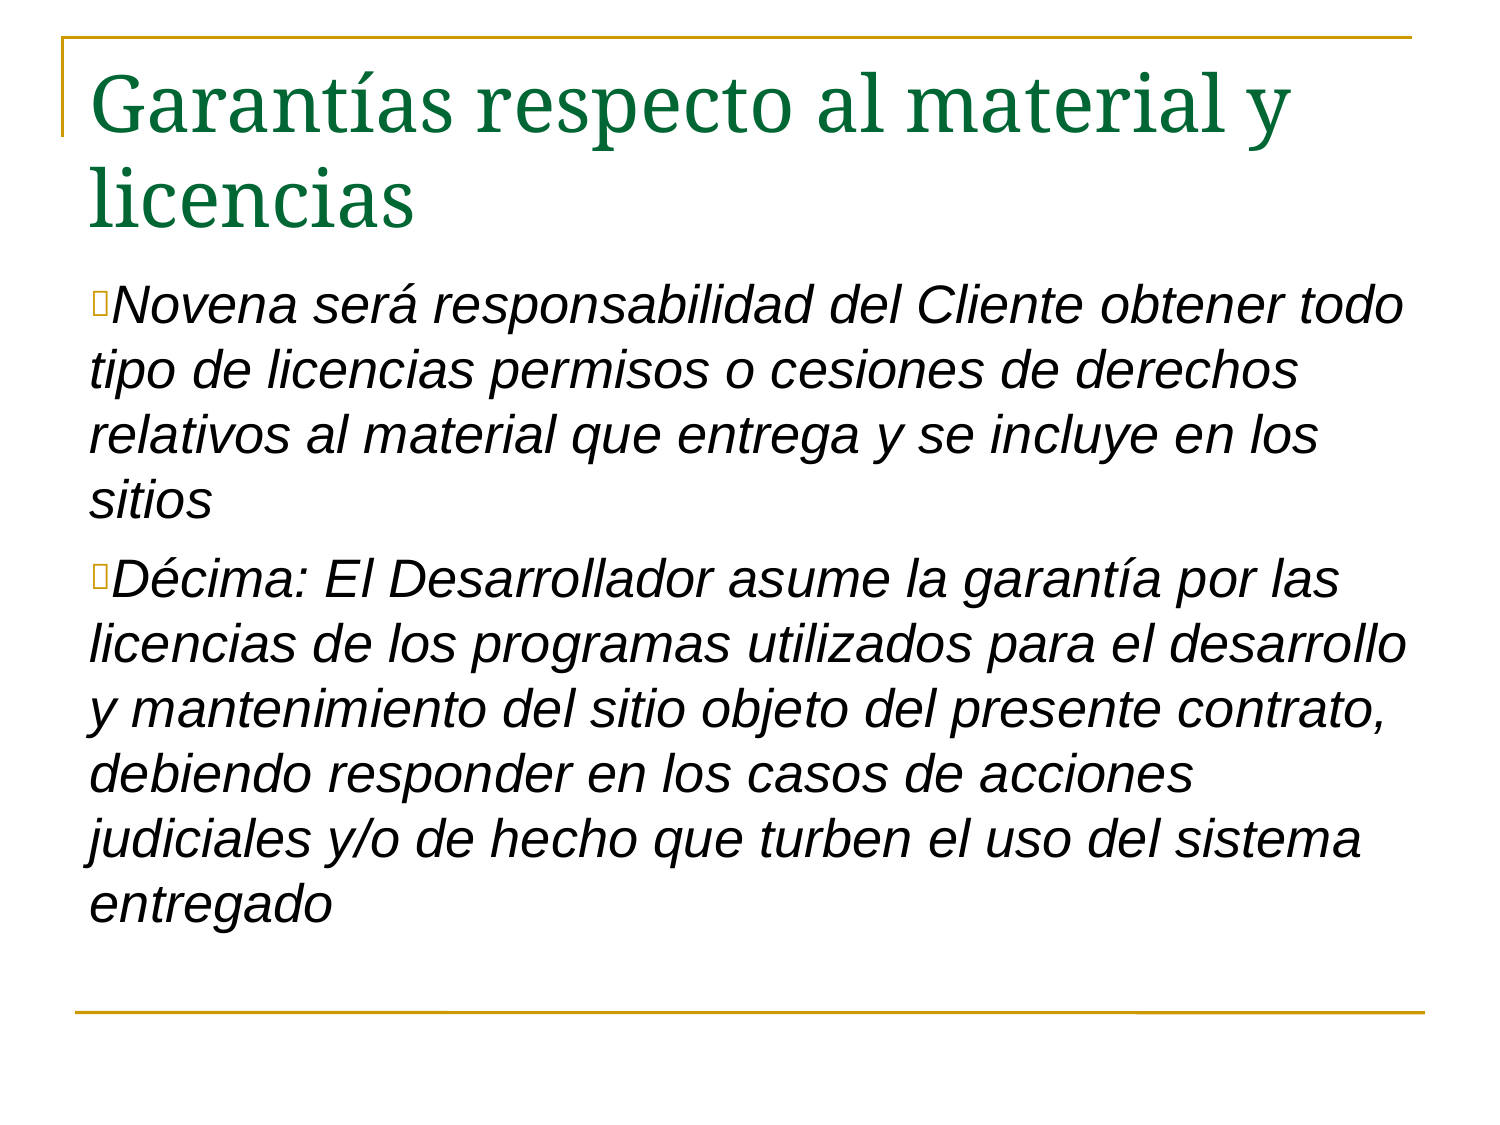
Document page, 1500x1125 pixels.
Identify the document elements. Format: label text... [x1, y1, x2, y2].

list Novena será responsabilidad del Cliente obtener todo tipo de licencias permisos o cesiones de derechos relativos al material que entrega y se incluye en los sitios Décima: El Desarrollador asume la garantía por las licencias de los programas utilizados para el desarrollo y mantenimiento del sitio objeto del presente contrato, debiendo responder en los casos de acciones judiciales y/o de hecho que turben el uso del sistema entregado [75, 262, 1425, 1006]
title Garantías respecto al material y licencias [75, 45, 1425, 233]
